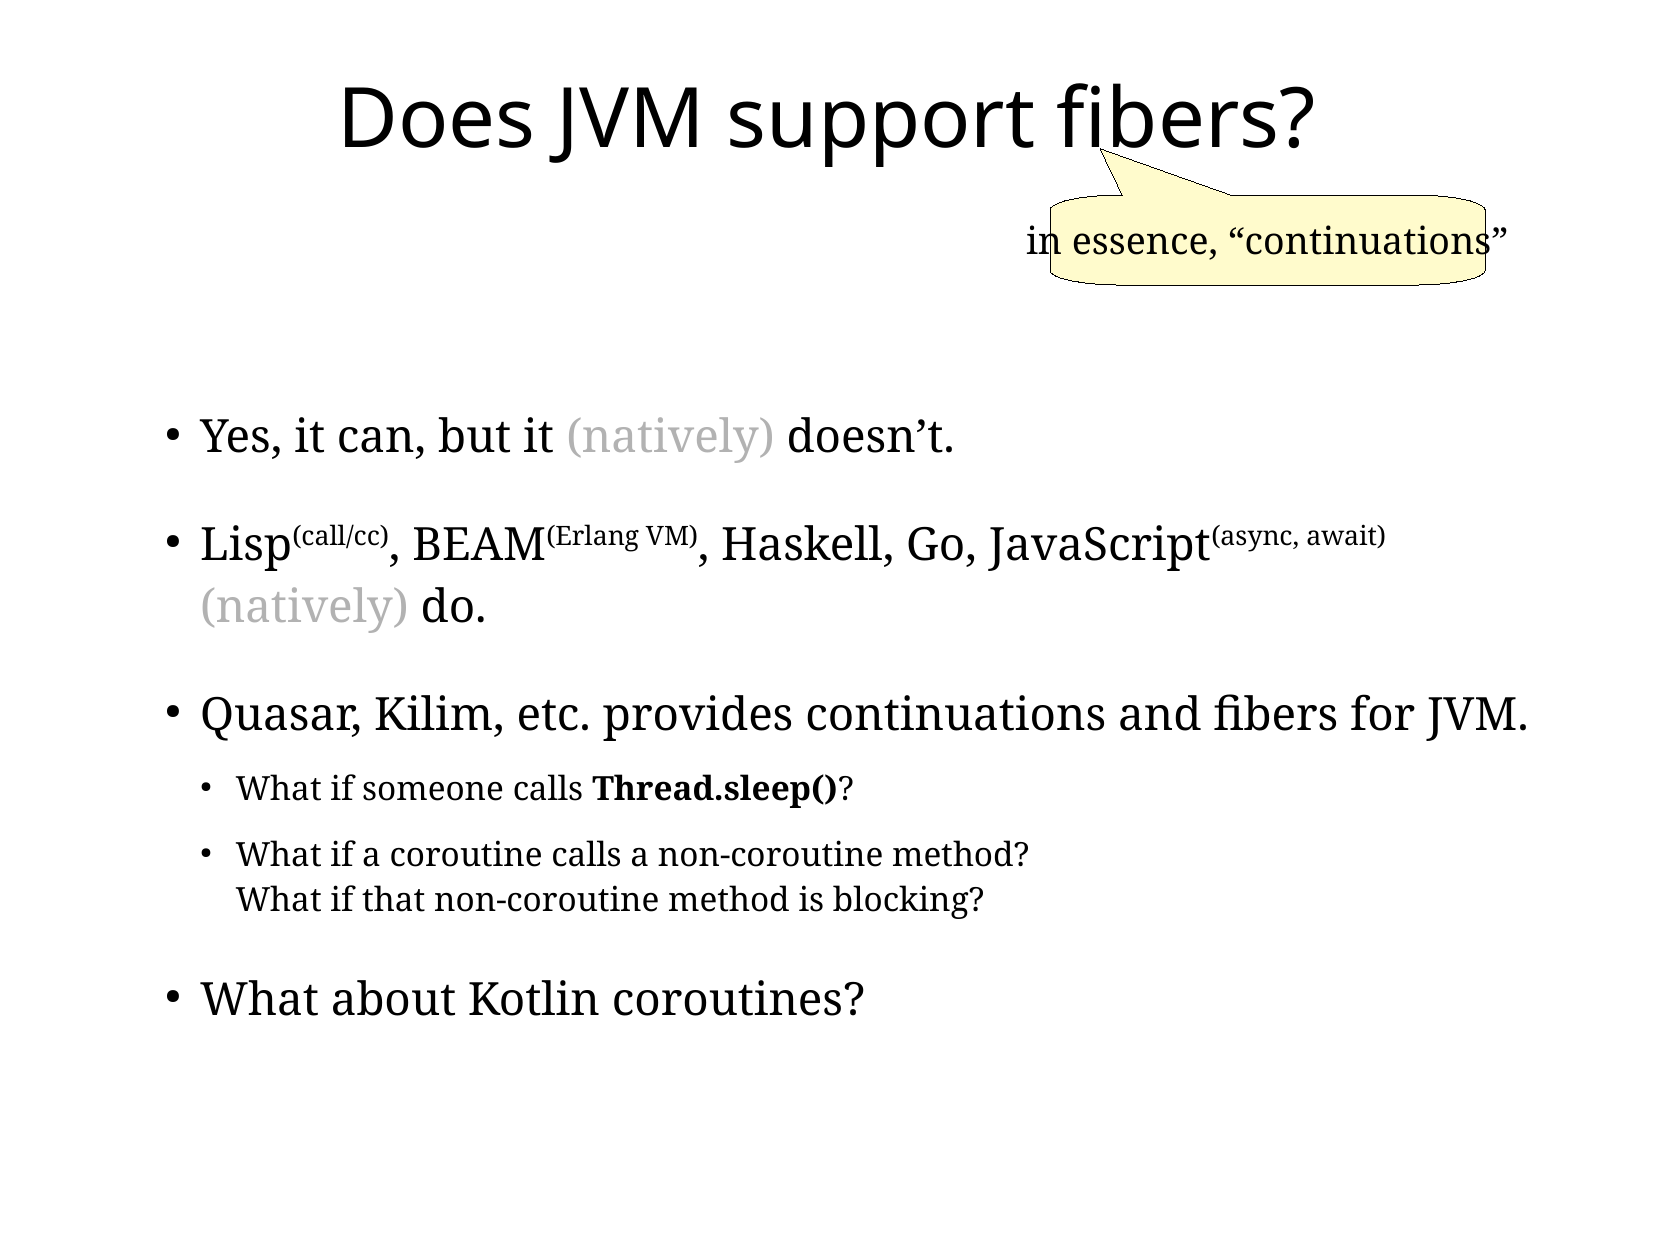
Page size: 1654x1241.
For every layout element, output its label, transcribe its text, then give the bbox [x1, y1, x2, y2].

text_box in essence, “continuations” [1050, 148, 1486, 286]
text_box Yes, it can, but it (natively) doesn’t. Lisp(call/cc), BEAM(Erlang VM), Haskell, Go, JavaScript(async, await) (natively) do. Quasar, Kilim, etc. provides continuations and fibers for JVM. What if someone calls Thread.sleep()? What if a coroutine calls a non-coroutine method? What if that non-coroutine method is blocking? What about Kotlin coroutines? [150, 396, 1564, 978]
title Does JVM support fibers? [82, 49, 1571, 181]
